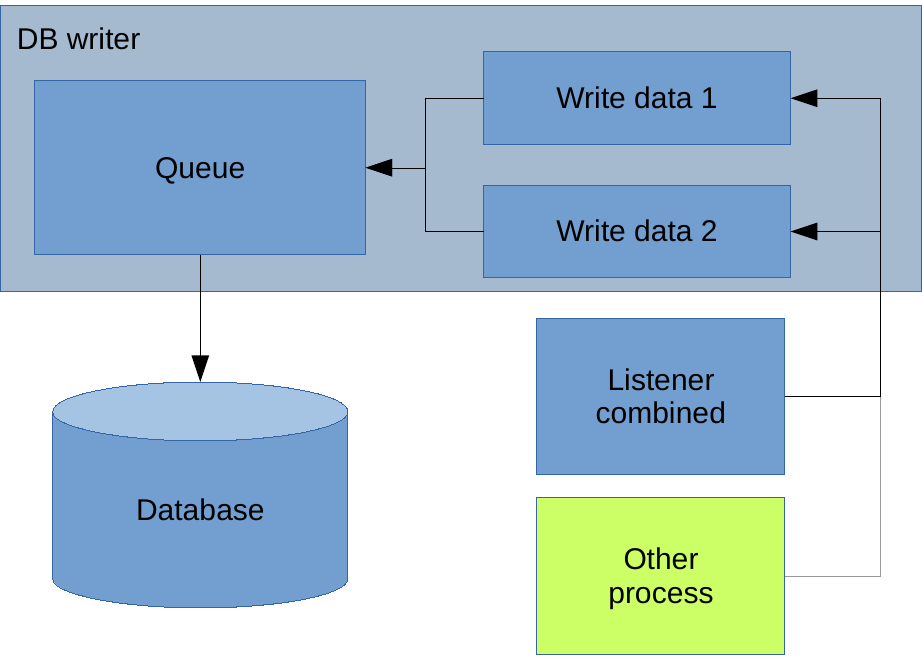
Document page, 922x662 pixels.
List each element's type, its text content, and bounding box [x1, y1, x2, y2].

text_box DB writer [2, 14, 398, 79]
text_box Other process [536, 497, 785, 655]
text_box Database [52, 413, 348, 608]
text_box [0, 5, 922, 292]
text_box Queue [34, 80, 366, 255]
text_box Listener combined [536, 318, 785, 475]
text_box [201, 169, 880, 292]
text_box Write data 2 [483, 185, 791, 278]
text_box [426, 99, 880, 231]
text_box Write data 1 [483, 51, 791, 145]
